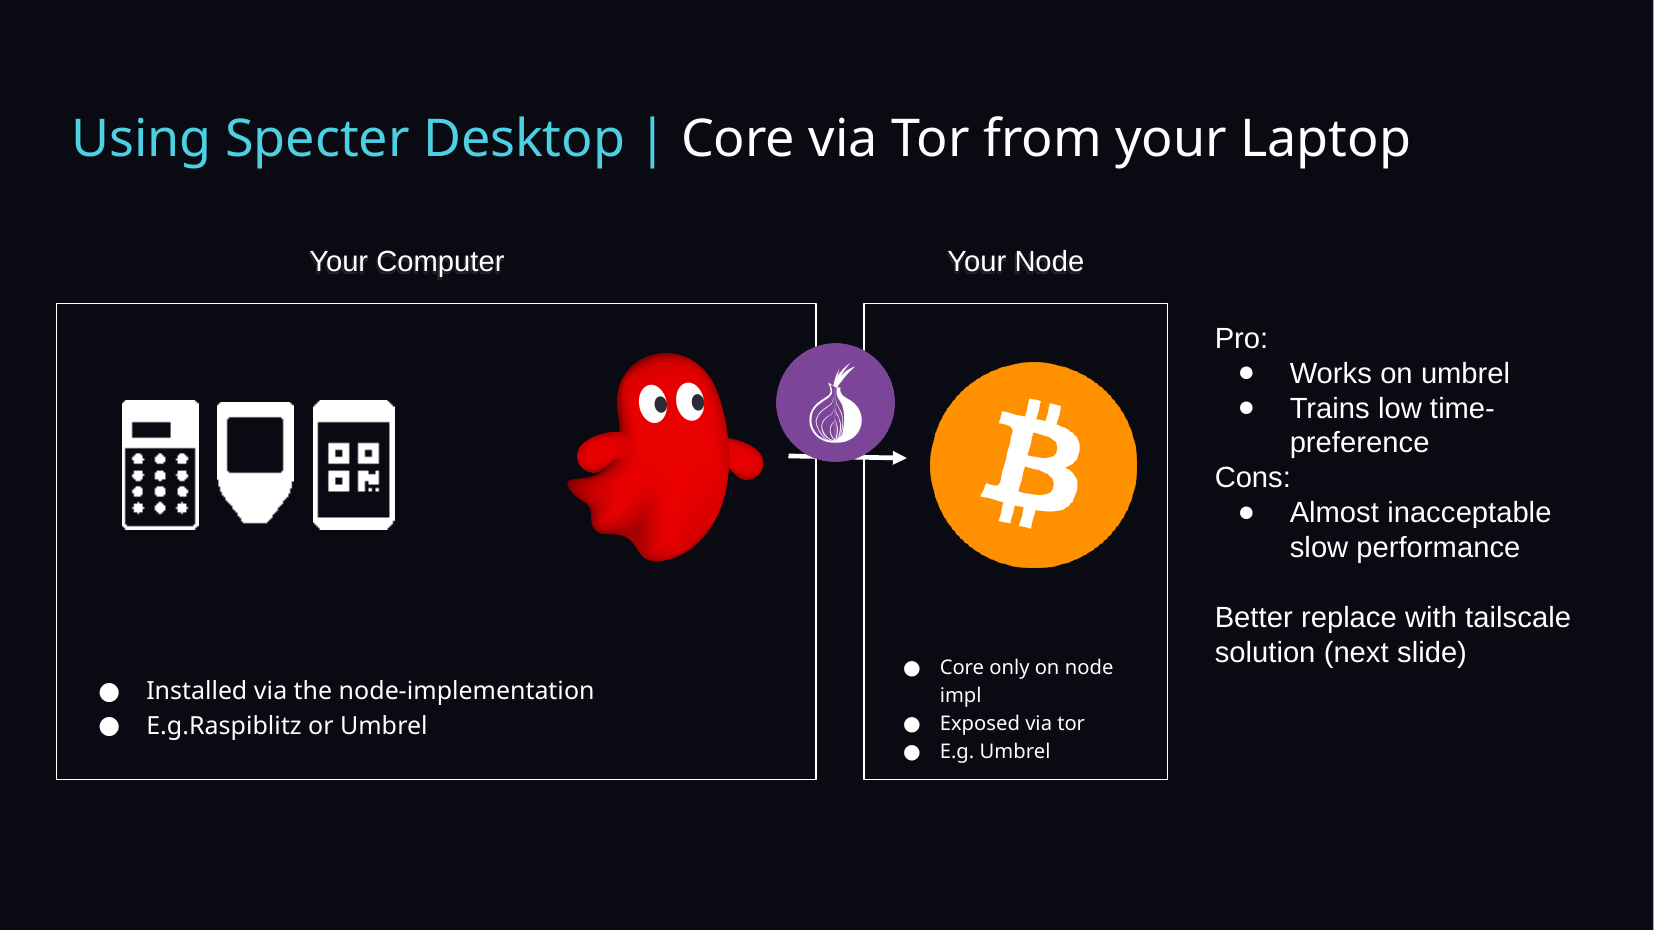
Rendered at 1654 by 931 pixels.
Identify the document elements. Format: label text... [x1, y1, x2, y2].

picture [217, 402, 294, 527]
picture [548, 343, 895, 571]
picture [313, 400, 395, 530]
picture [930, 362, 1137, 568]
title Using Specter Desktop | Core via Tor from your Laptop [56, 80, 1598, 184]
list Core only on node impl Exposed via tor E.g. Umbrel [864, 303, 1168, 780]
text_box Your Computer [265, 227, 549, 293]
list Installed via the node-implementation E.g.Raspiblitz or Umbrel [56, 303, 817, 780]
text_box Your Node [874, 227, 1158, 293]
picture [122, 400, 199, 530]
text_box Pro: Works on umbrel Trains low time-preference Cons: Almost inacceptable slow performance Better replace with tailscale solution (next slide) [1199, 303, 1629, 684]
